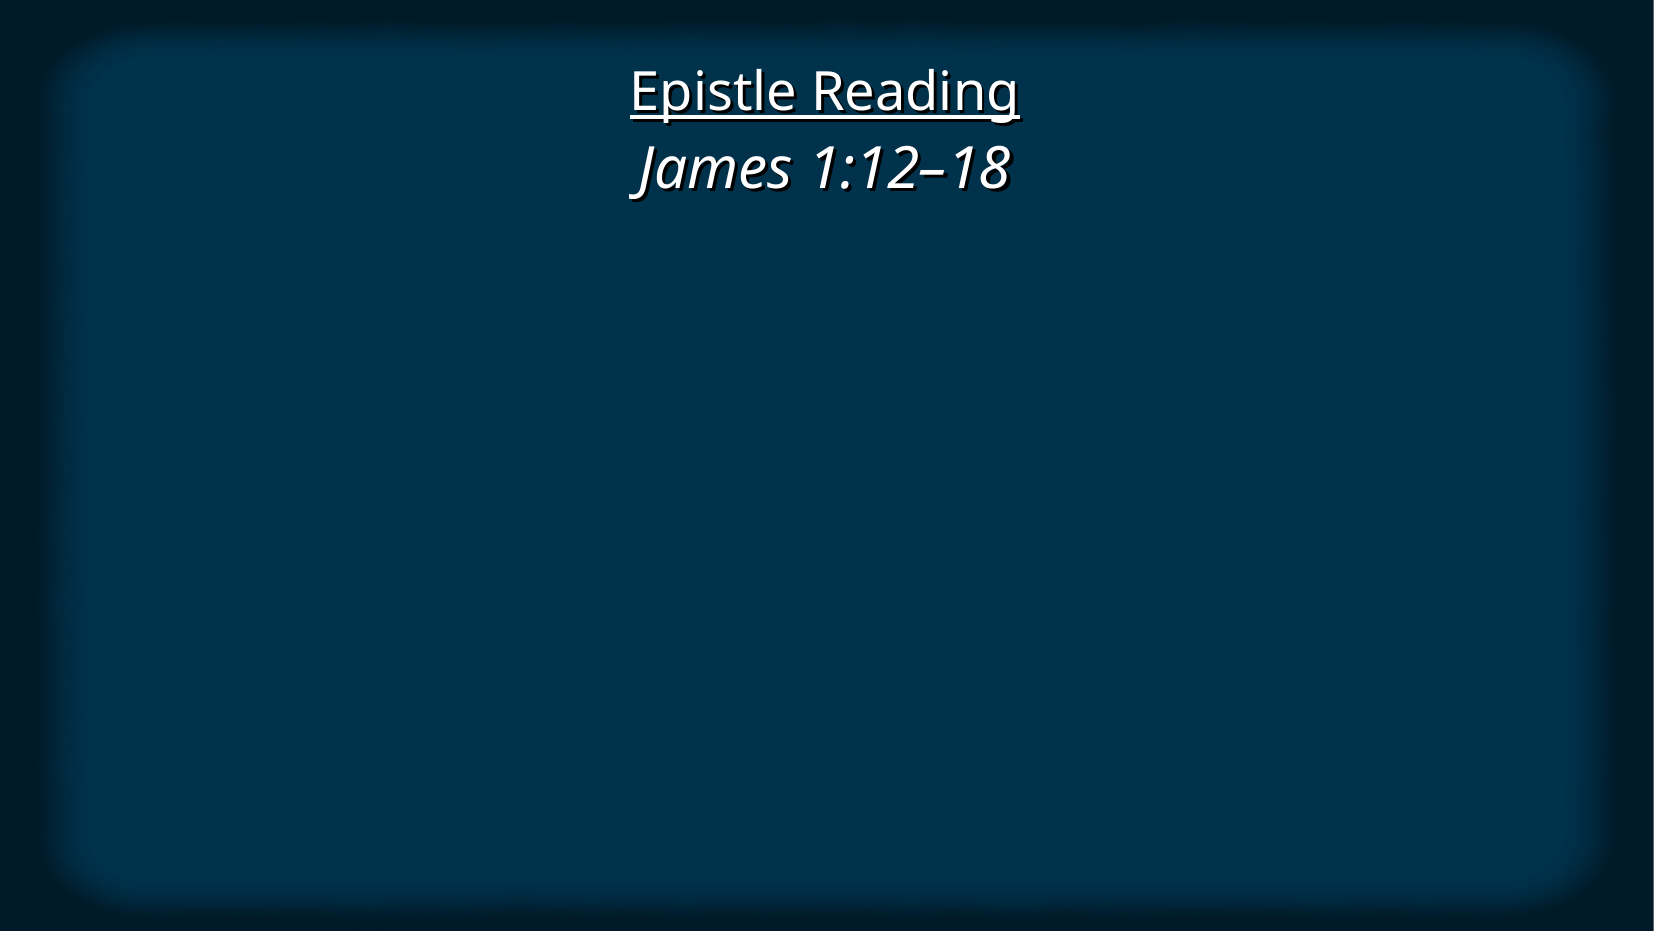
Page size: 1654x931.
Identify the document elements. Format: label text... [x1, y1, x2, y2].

picture [0, 0, 1654, 931]
text_box Epistle Reading James 1:12–18 [75, 45, 1576, 209]
